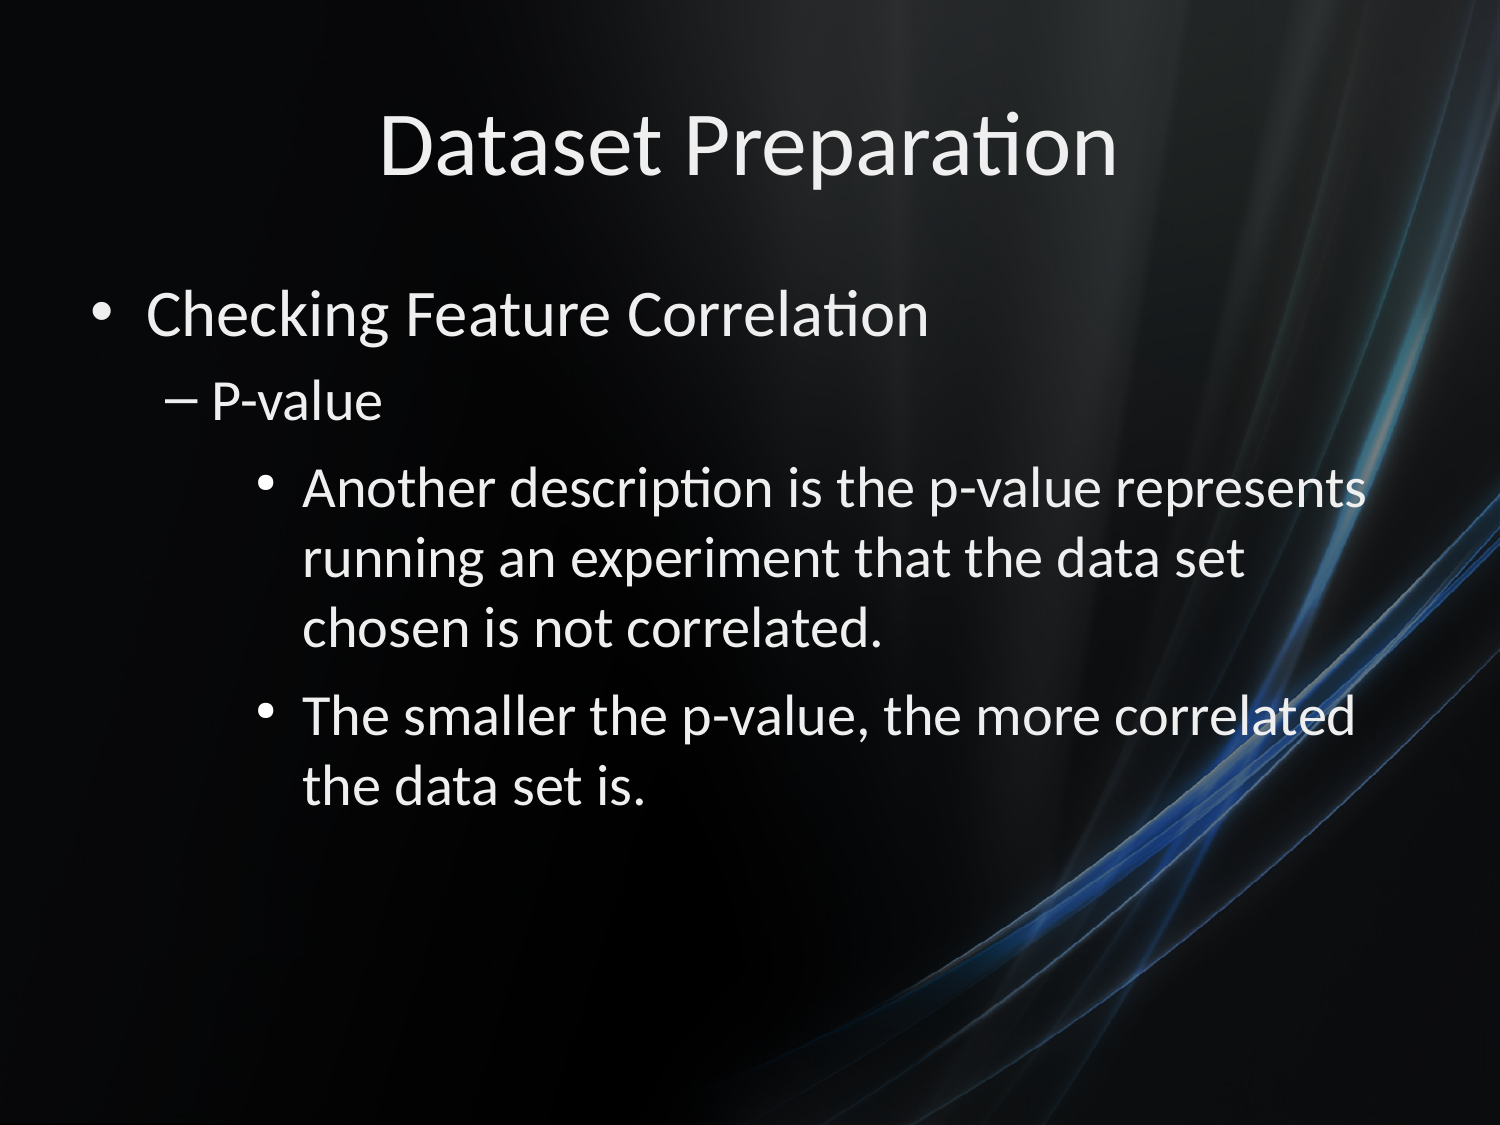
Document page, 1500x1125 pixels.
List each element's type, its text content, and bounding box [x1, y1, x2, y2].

list Checking Feature Correlation P-value Another description is the p-value represents running an experiment that the data set chosen is not correlated. The smaller the p-value, the more correlated the data set is. [75, 262, 1425, 1005]
title Dataset Preparation [75, 45, 1425, 233]
picture [0, 0, 1500, 1125]
